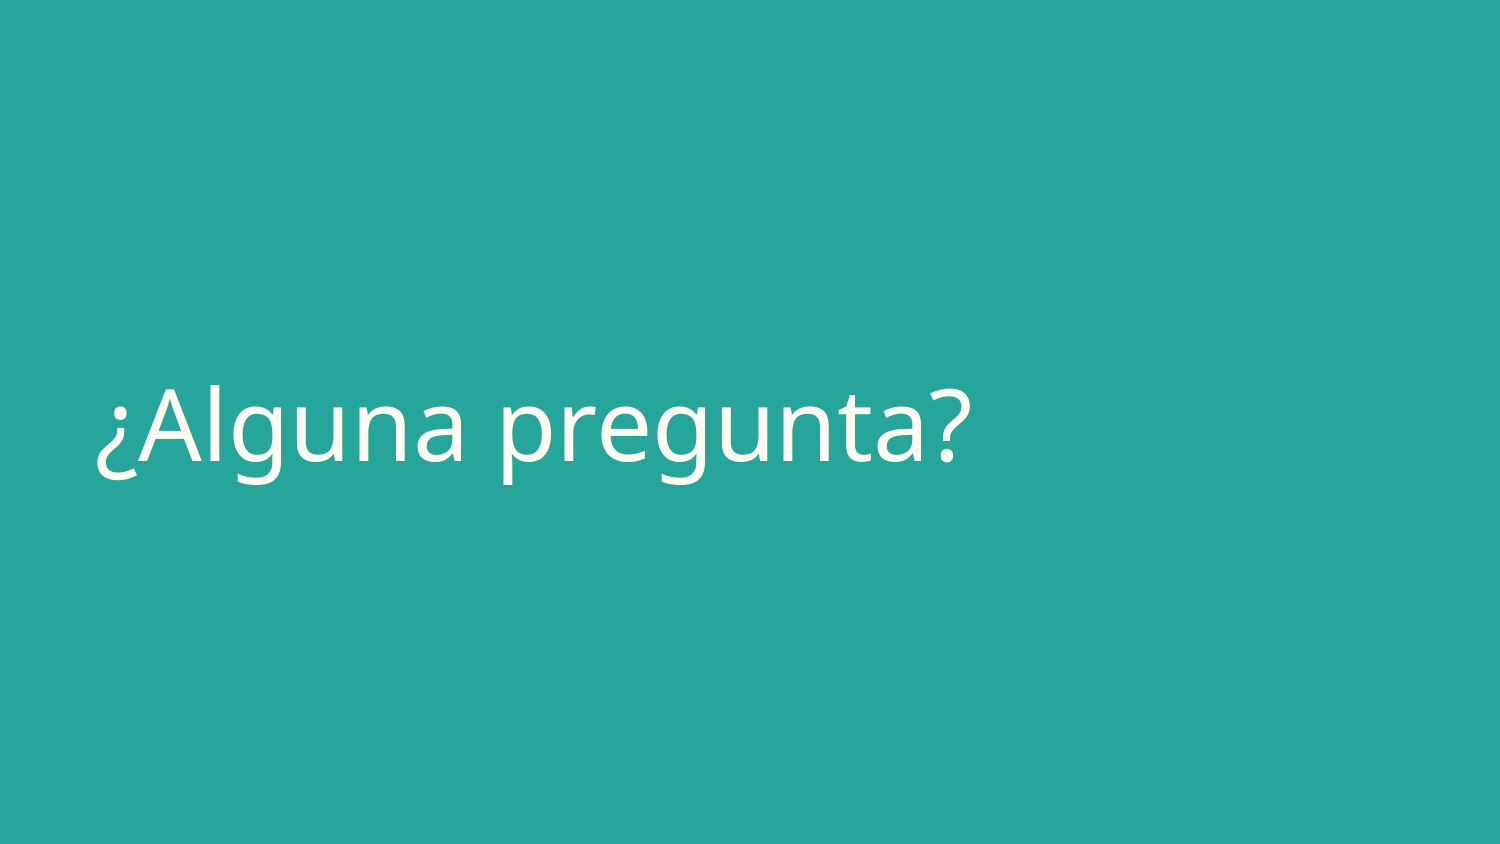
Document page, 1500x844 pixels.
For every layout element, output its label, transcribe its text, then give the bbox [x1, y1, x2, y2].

title ¿Alguna pregunta? [80, 86, 1164, 758]
